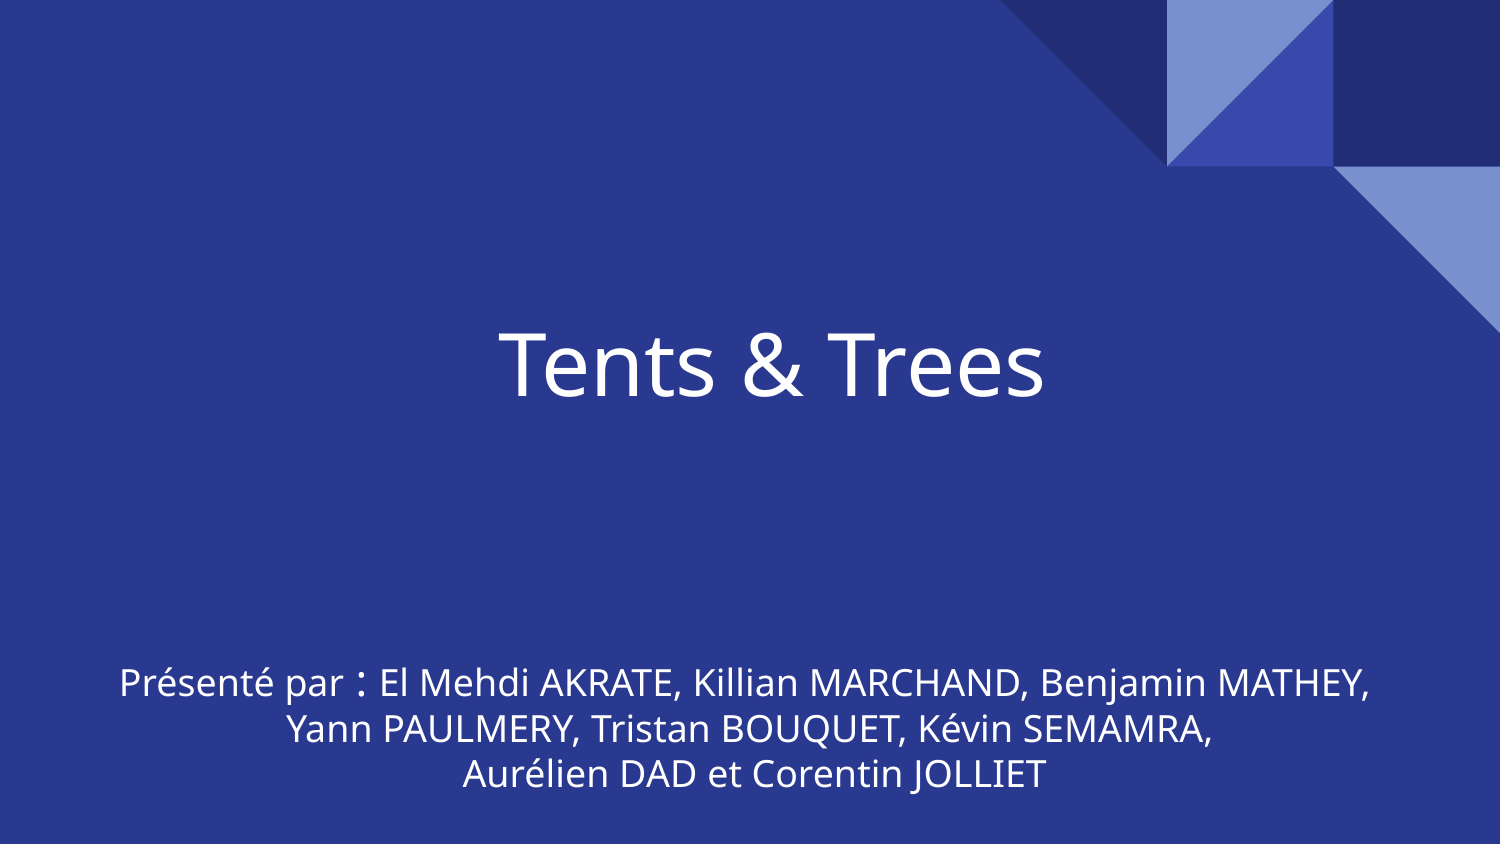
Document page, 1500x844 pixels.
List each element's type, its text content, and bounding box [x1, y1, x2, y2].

title Tents & Trees [98, 291, 1447, 429]
subtitle Présenté par : El Mehdi AKRATE, Killian MARCHAND, Benjamin MATHEY, Yann PAULMERY, Tristan BOUQUET, Kévin SEMAMRA, Aurélien DAD et Corentin JOLLIET [75, 637, 1425, 709]
